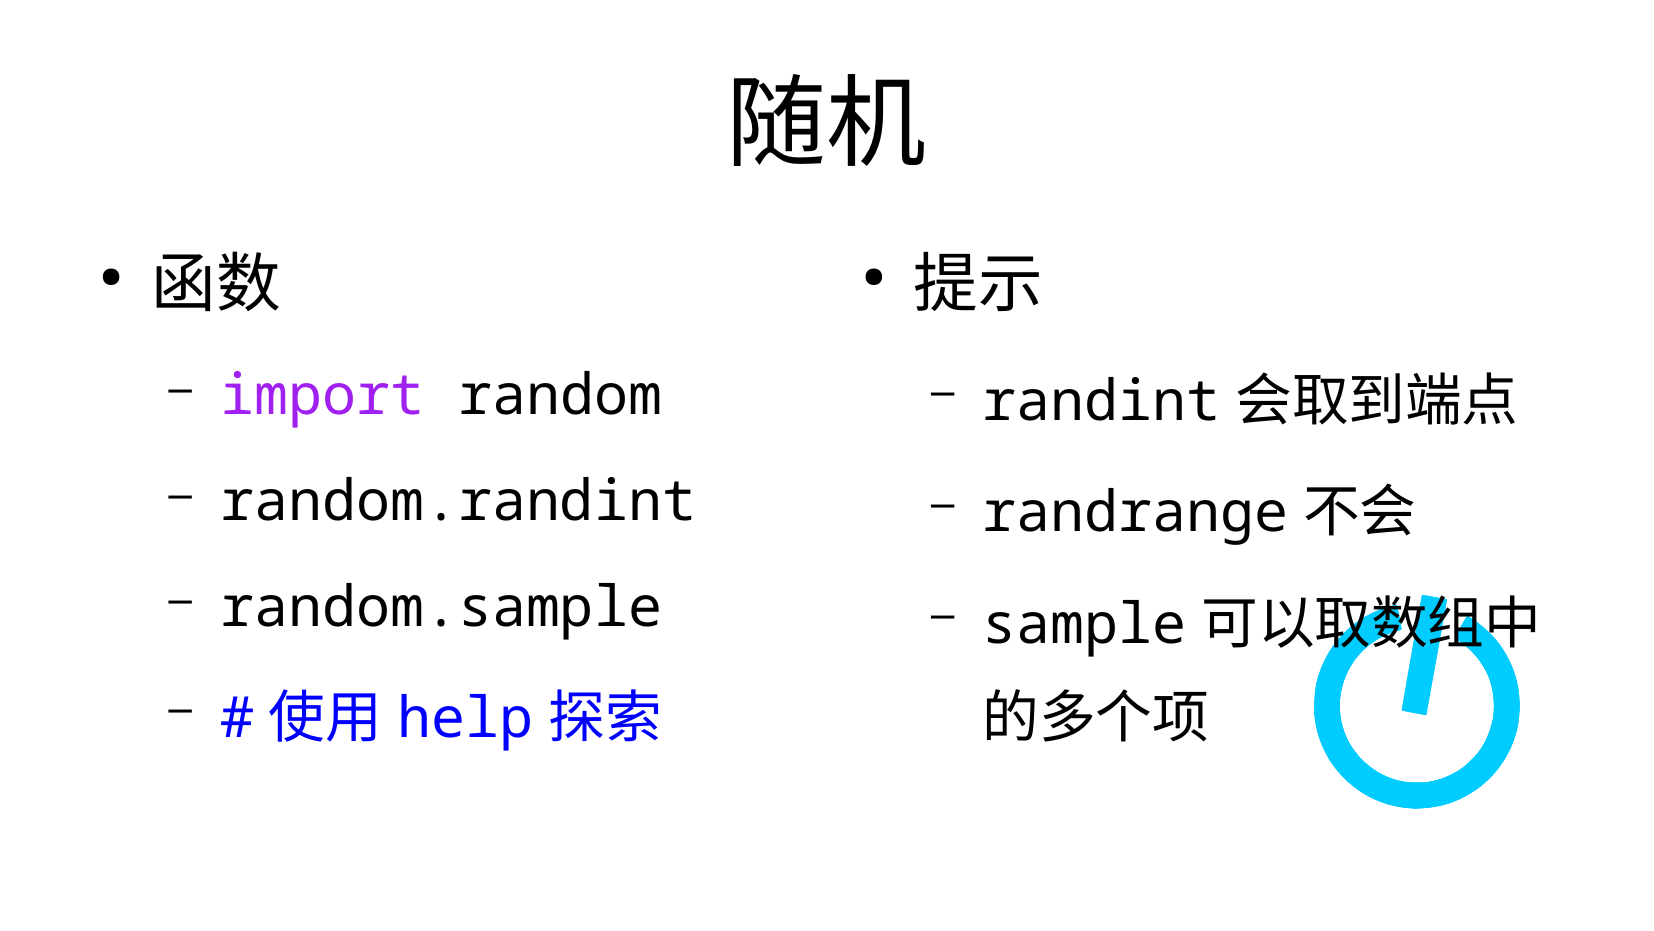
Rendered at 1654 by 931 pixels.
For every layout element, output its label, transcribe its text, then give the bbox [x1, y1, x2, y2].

list 提示 randint会取到端点 randrange不会 sample可以取数组中的多个项 [845, 217, 1572, 756]
title 随机 [82, 37, 1571, 193]
list 函数 import random random.randint random.sample #使用help探索 [82, 217, 809, 756]
